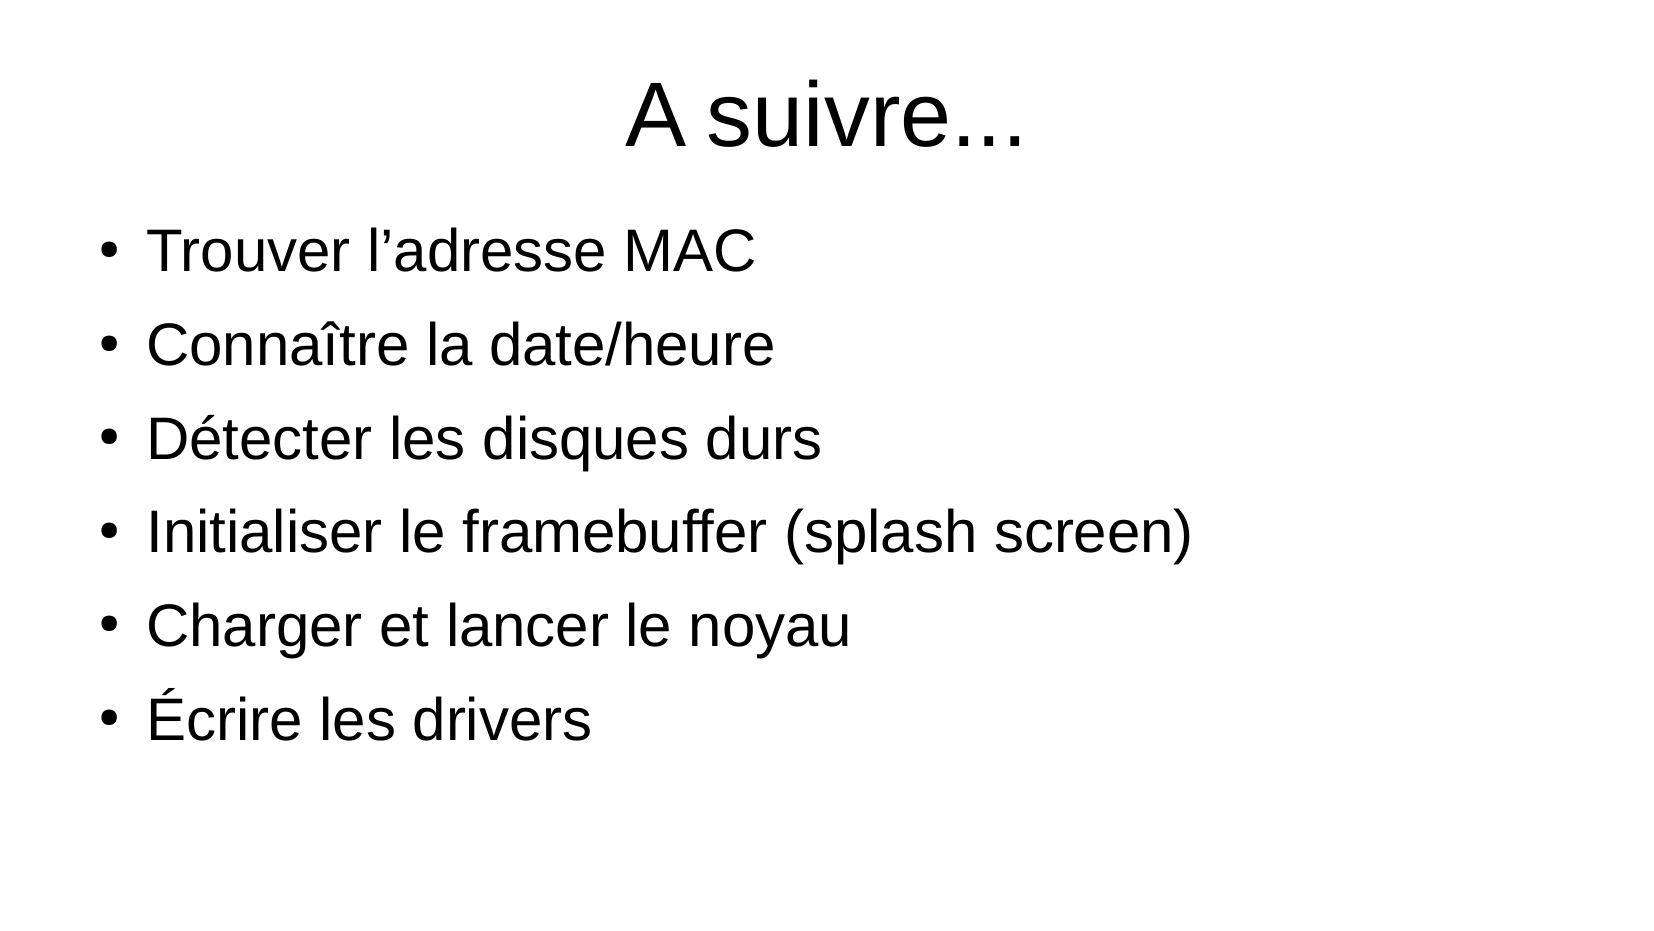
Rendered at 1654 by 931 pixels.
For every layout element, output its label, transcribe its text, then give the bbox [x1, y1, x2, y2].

list Trouver l’adresse MAC Connaître la date/heure Détecter les disques durs Initialiser le framebuffer (splash screen) Charger et lancer le noyau Écrire les drivers [82, 217, 1571, 758]
title A suivre... [82, 37, 1571, 193]
